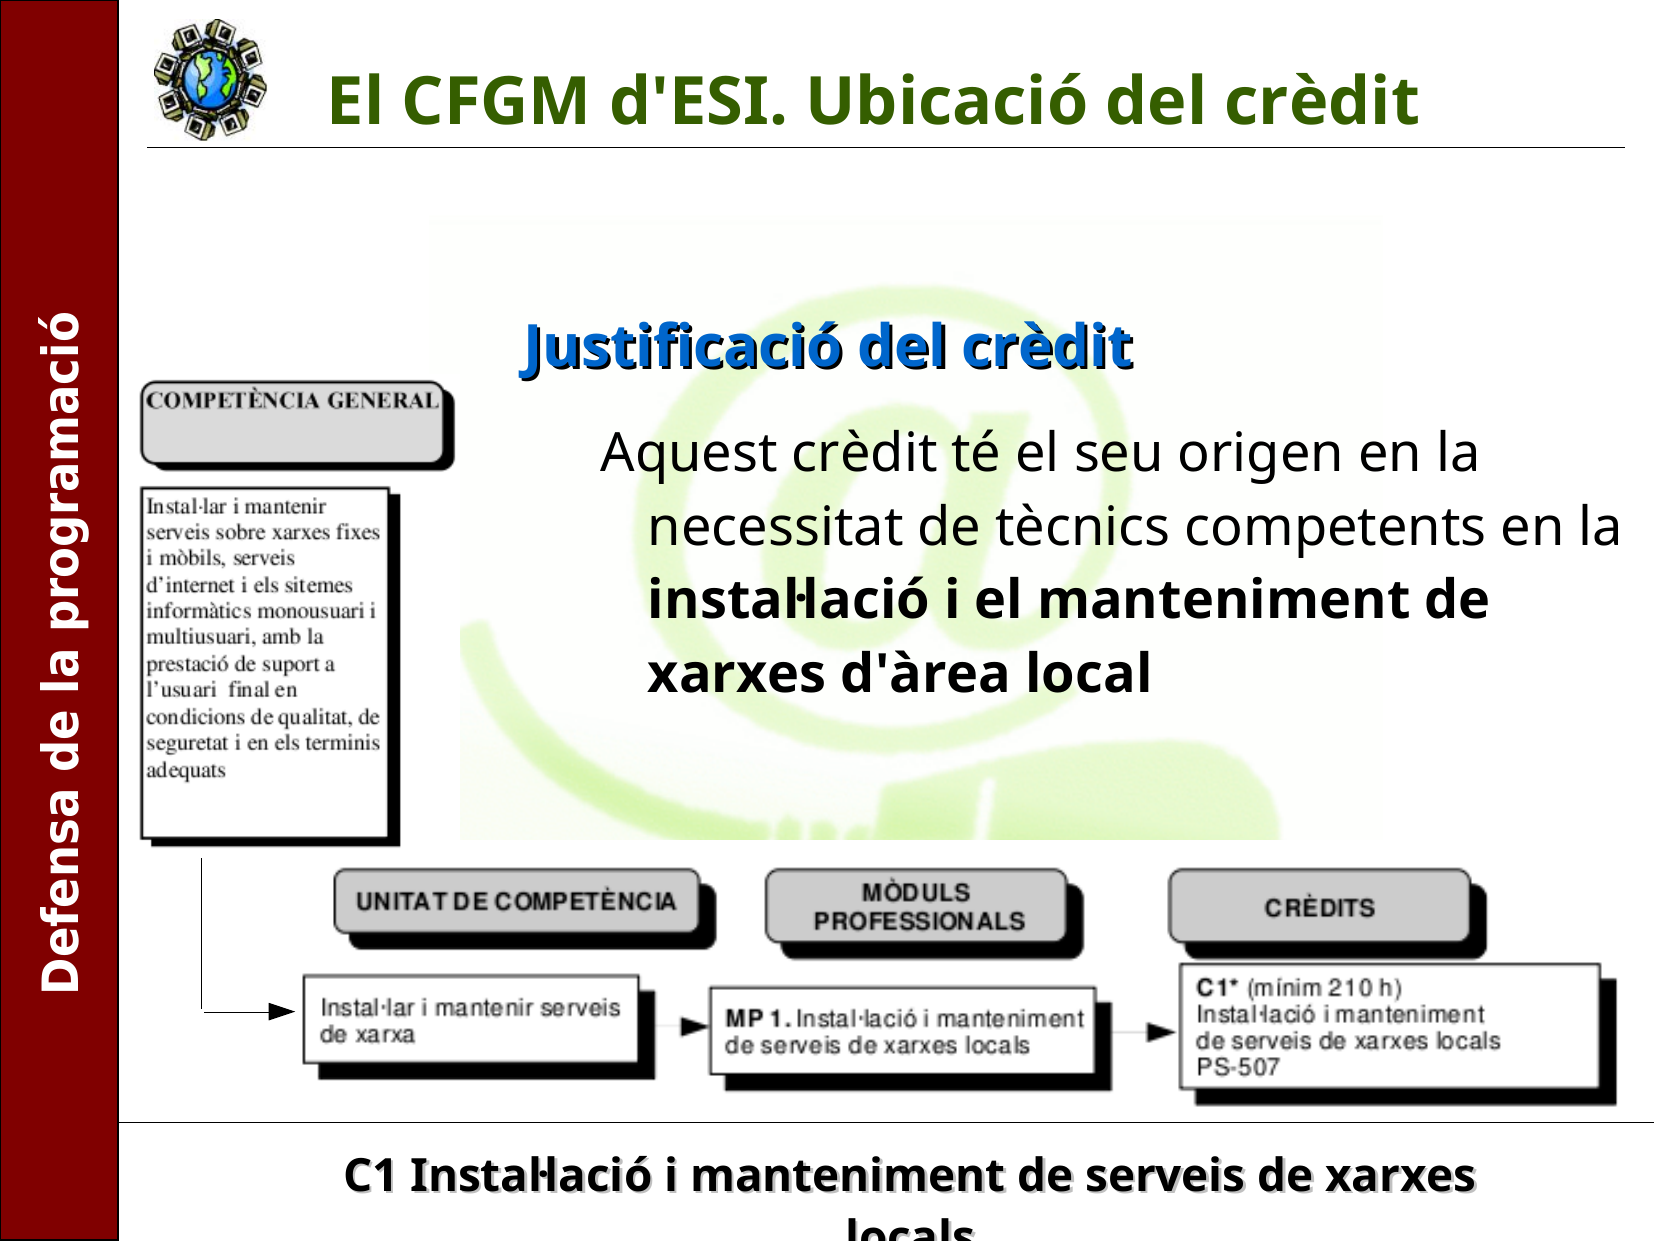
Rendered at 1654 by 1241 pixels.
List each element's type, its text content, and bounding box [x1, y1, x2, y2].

title El CFGM d'ESI. Ubicació del crèdit [129, 49, 1619, 148]
picture [154, 19, 268, 49]
picture [137, 215, 1648, 1120]
list Justificació del crèdit Aquest crèdit té el seu origen en la necessitat de tècnics competents en la instal·lació i el manteniment de xarxes d'àrea local [506, 195, 1630, 840]
